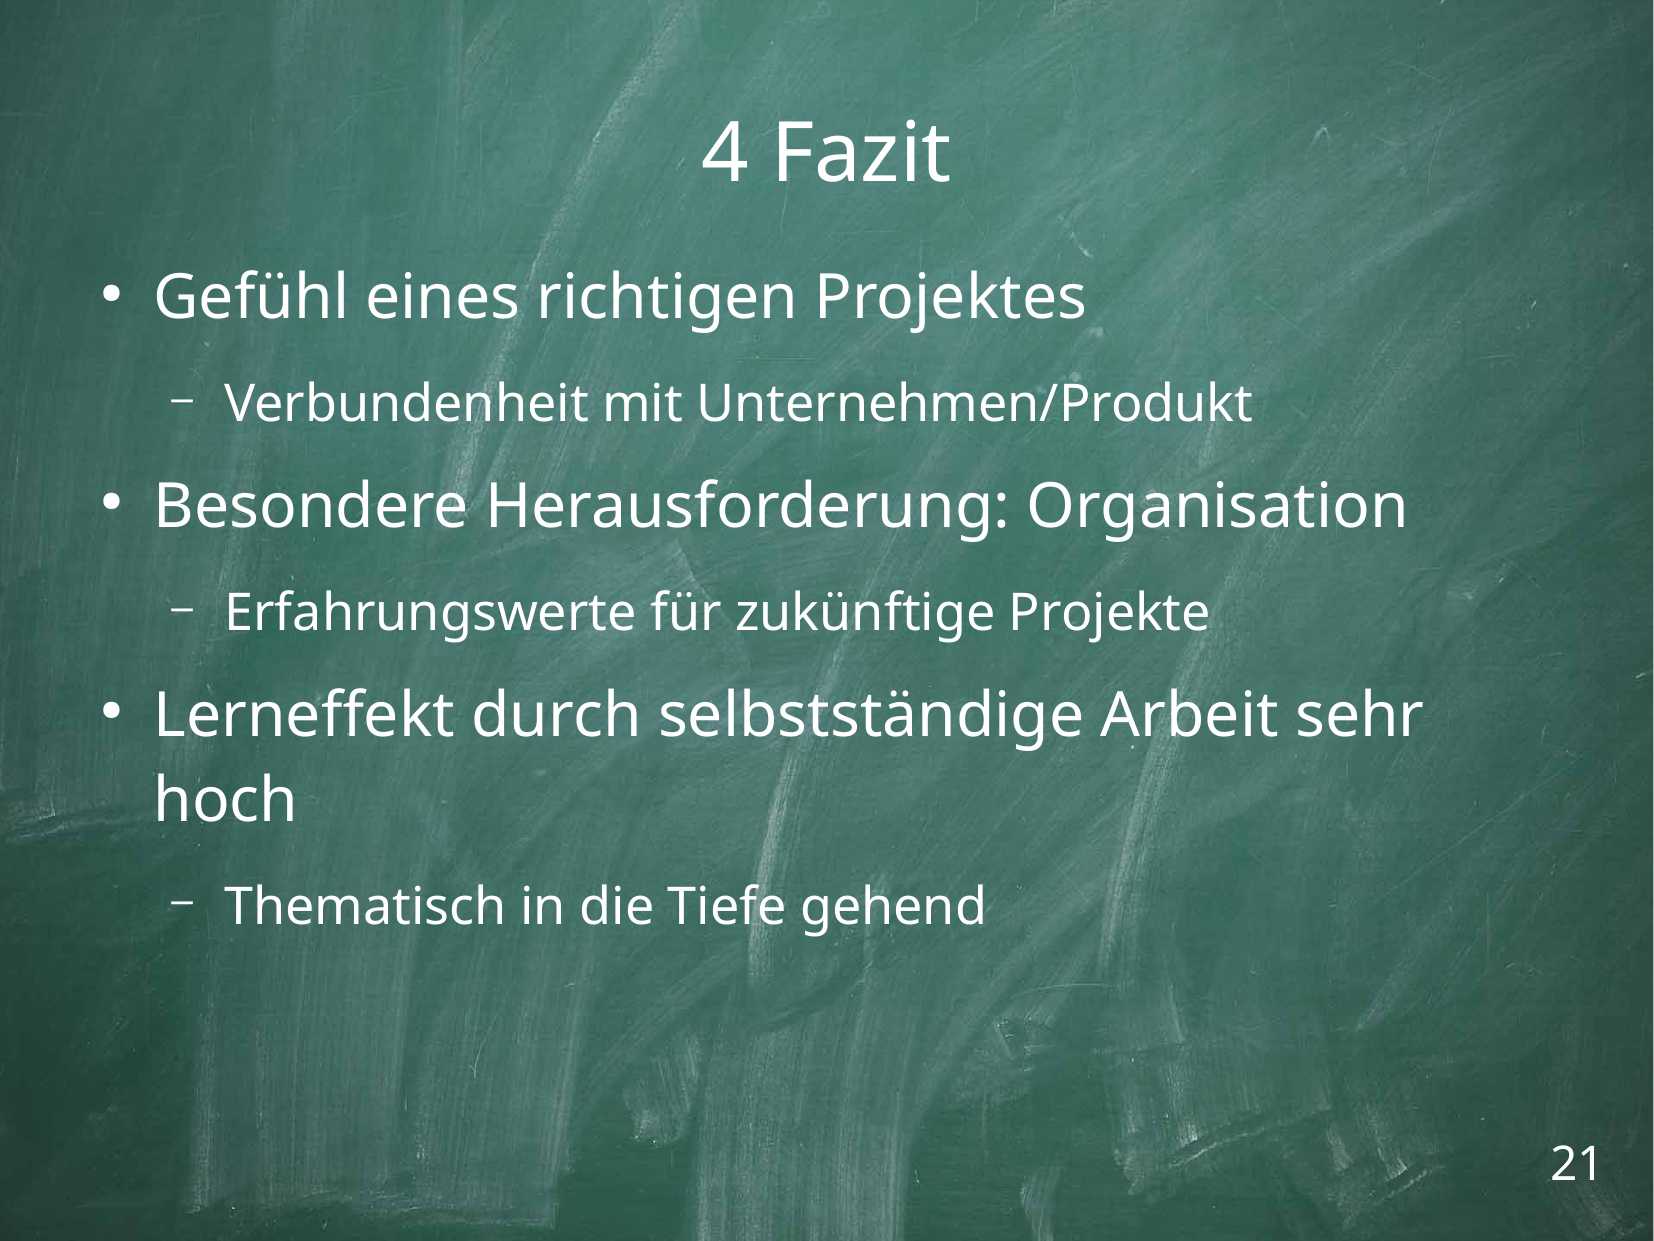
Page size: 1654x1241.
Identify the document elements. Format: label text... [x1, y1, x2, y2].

title 4 Fazit [250, 47, 1403, 251]
text_box 21 [1535, 1122, 1654, 1200]
list Gefühl eines richtigen Projektes Verbundenheit mit Unternehmen/Produkt Besondere Herausforderung: Organisation Erfahrungswerte für zukünftige Projekte Lerneffekt durch selbstständige Arbeit sehr hoch Thematisch in die Tiefe gehend [82, 251, 1571, 972]
picture [0, 0, 1654, 1241]
